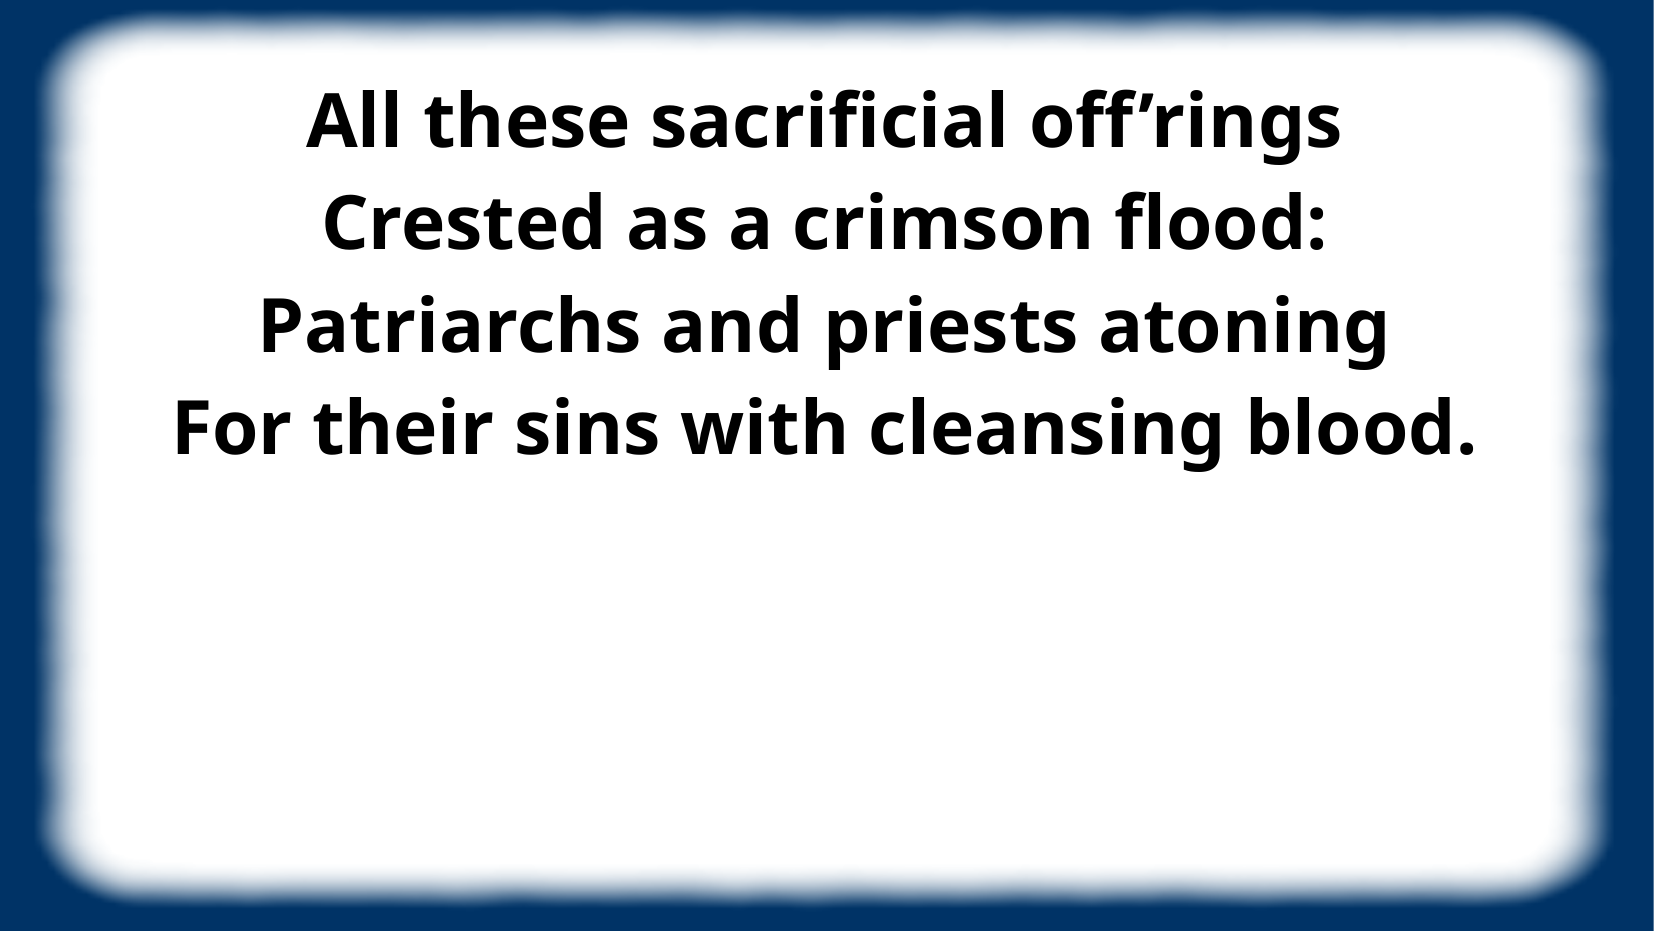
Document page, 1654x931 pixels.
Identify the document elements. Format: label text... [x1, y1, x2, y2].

picture [0, 0, 1654, 931]
text_box All these sacrificial off’rings Crested as a crimson flood: Patriarchs and priests atoning For their sins with cleansing blood. [105, 60, 1546, 475]
